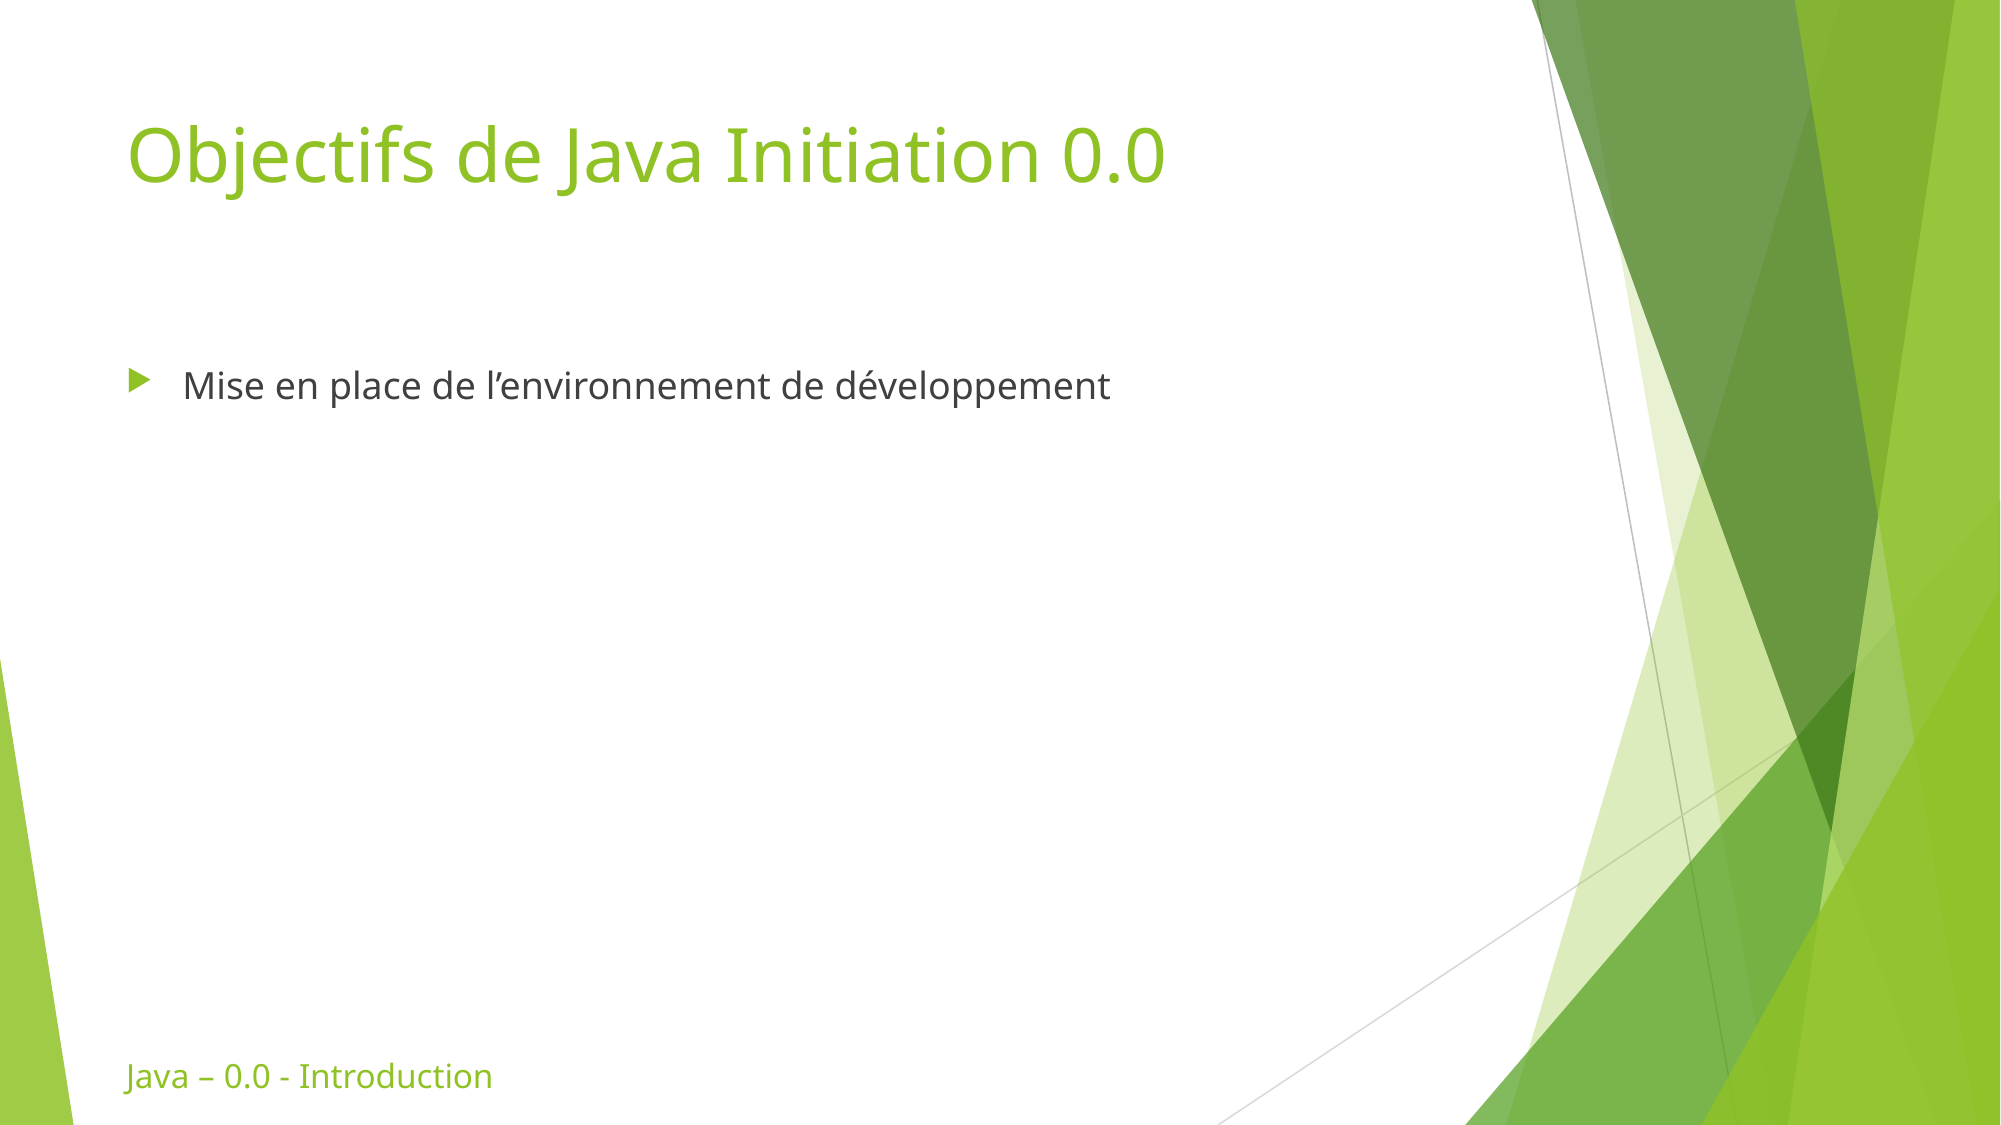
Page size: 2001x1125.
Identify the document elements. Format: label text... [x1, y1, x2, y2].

text_box Java – 0.0 - Introduction [111, 1047, 1094, 1109]
list Mise en place de l’environnement de développement [111, 354, 1522, 992]
title Objectifs de Java Initiation 0.0 [111, 99, 1522, 317]
